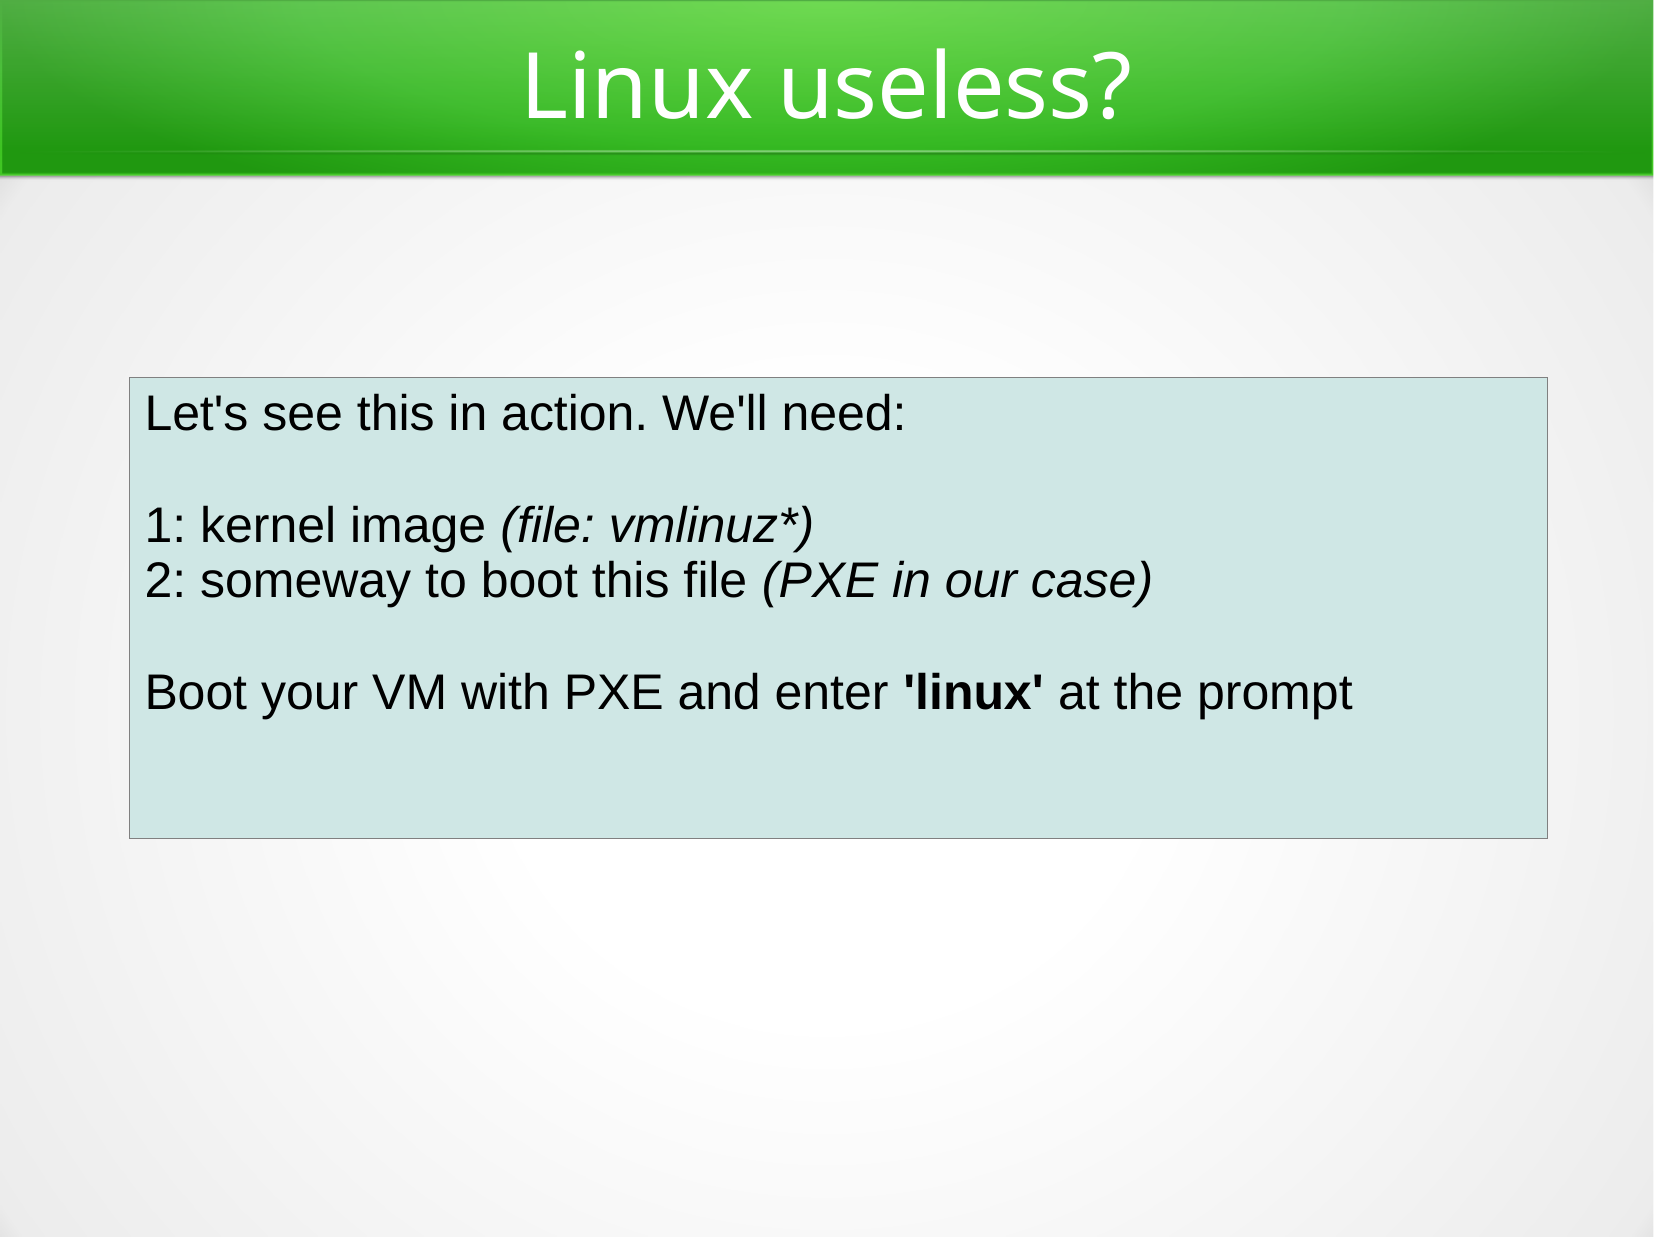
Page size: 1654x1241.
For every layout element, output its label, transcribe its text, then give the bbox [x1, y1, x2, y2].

title Linux useless? [82, 11, 1571, 154]
text_box Let's see this in action. We'll need: 1: kernel image (file: vmlinuz*) 2: someway to boot this file (PXE in our case) Boot your VM with PXE and enter 'linux' at the prompt [129, 377, 1548, 839]
picture [0, 0, 1654, 1237]
